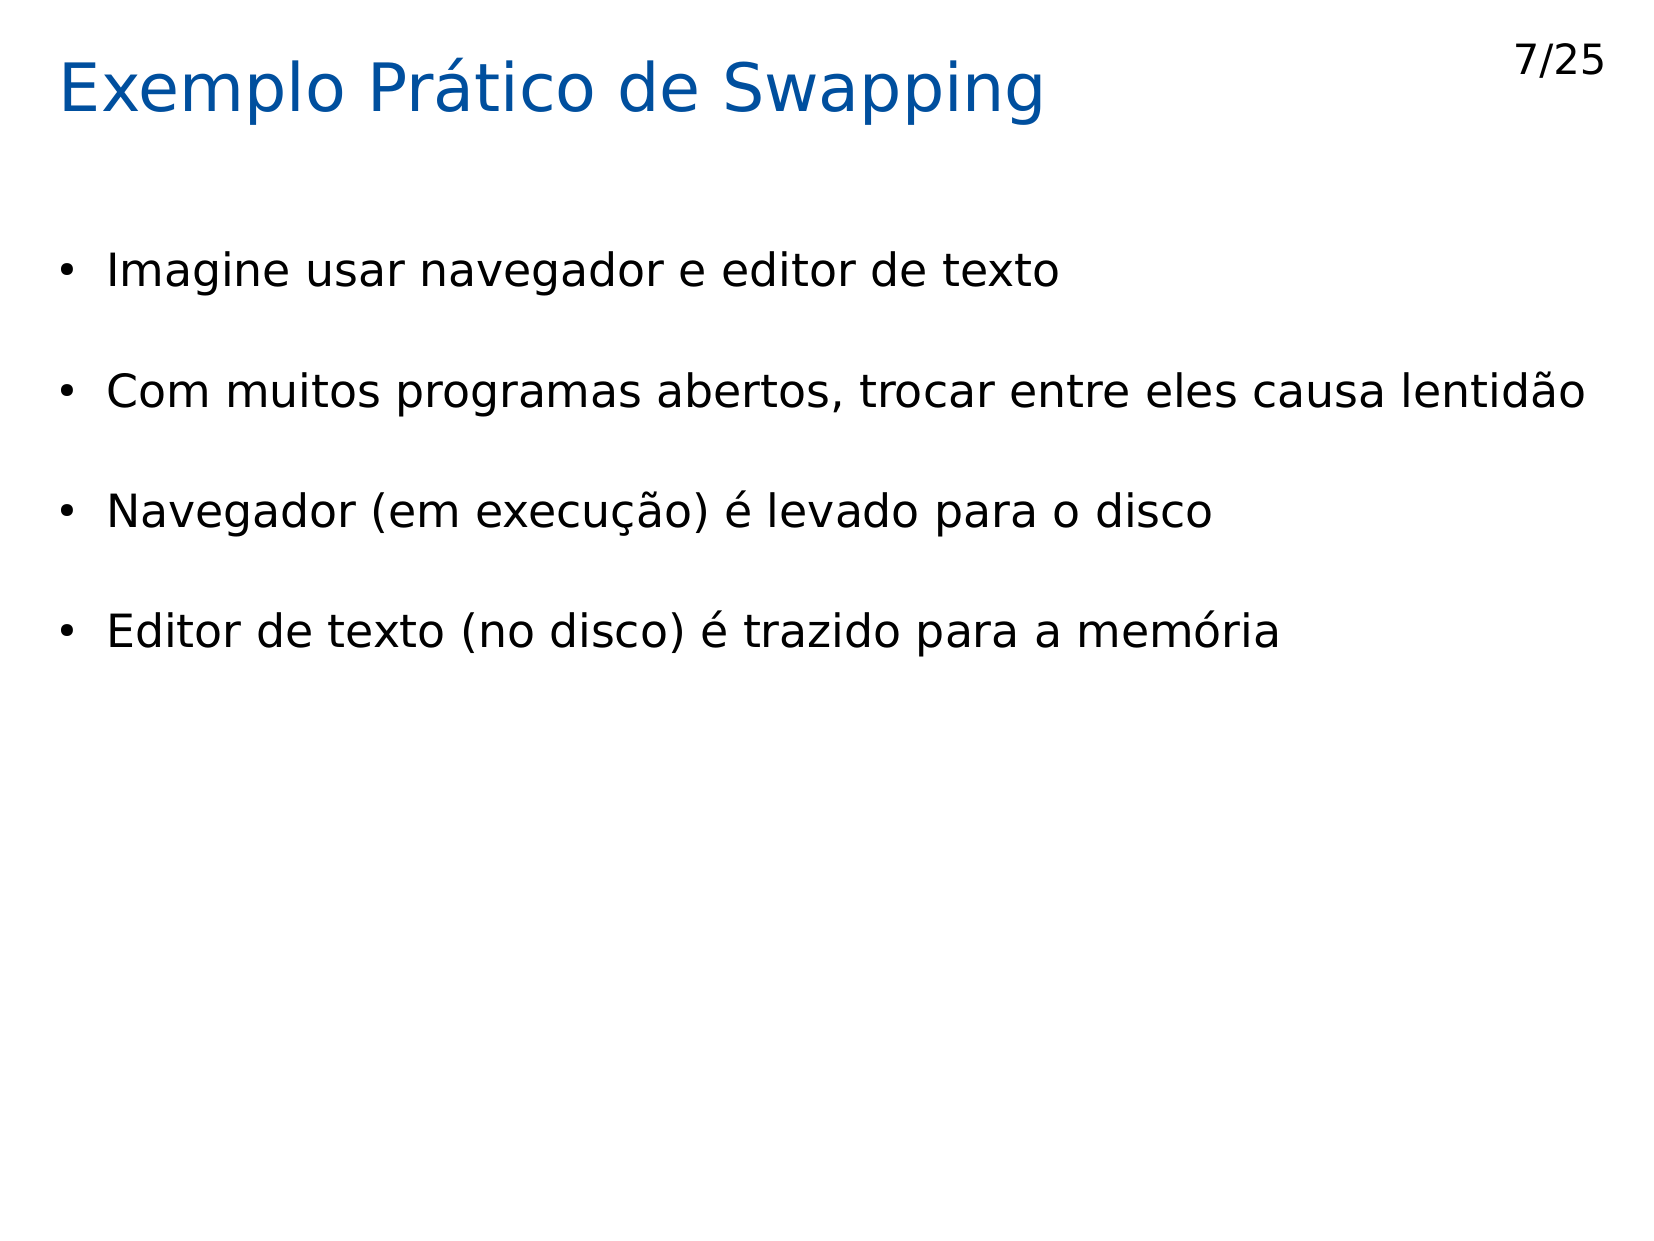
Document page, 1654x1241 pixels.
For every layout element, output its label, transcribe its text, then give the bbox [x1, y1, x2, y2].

title Exemplo Prático de Swapping [59, 29, 1506, 148]
list Imagine usar navegador e editor de texto Com muitos programas abertos, trocar entre eles causa lentidão Navegador (em execução) é levado para o disco Editor de texto (no disco) é trazido para a memória [59, 236, 1595, 1211]
